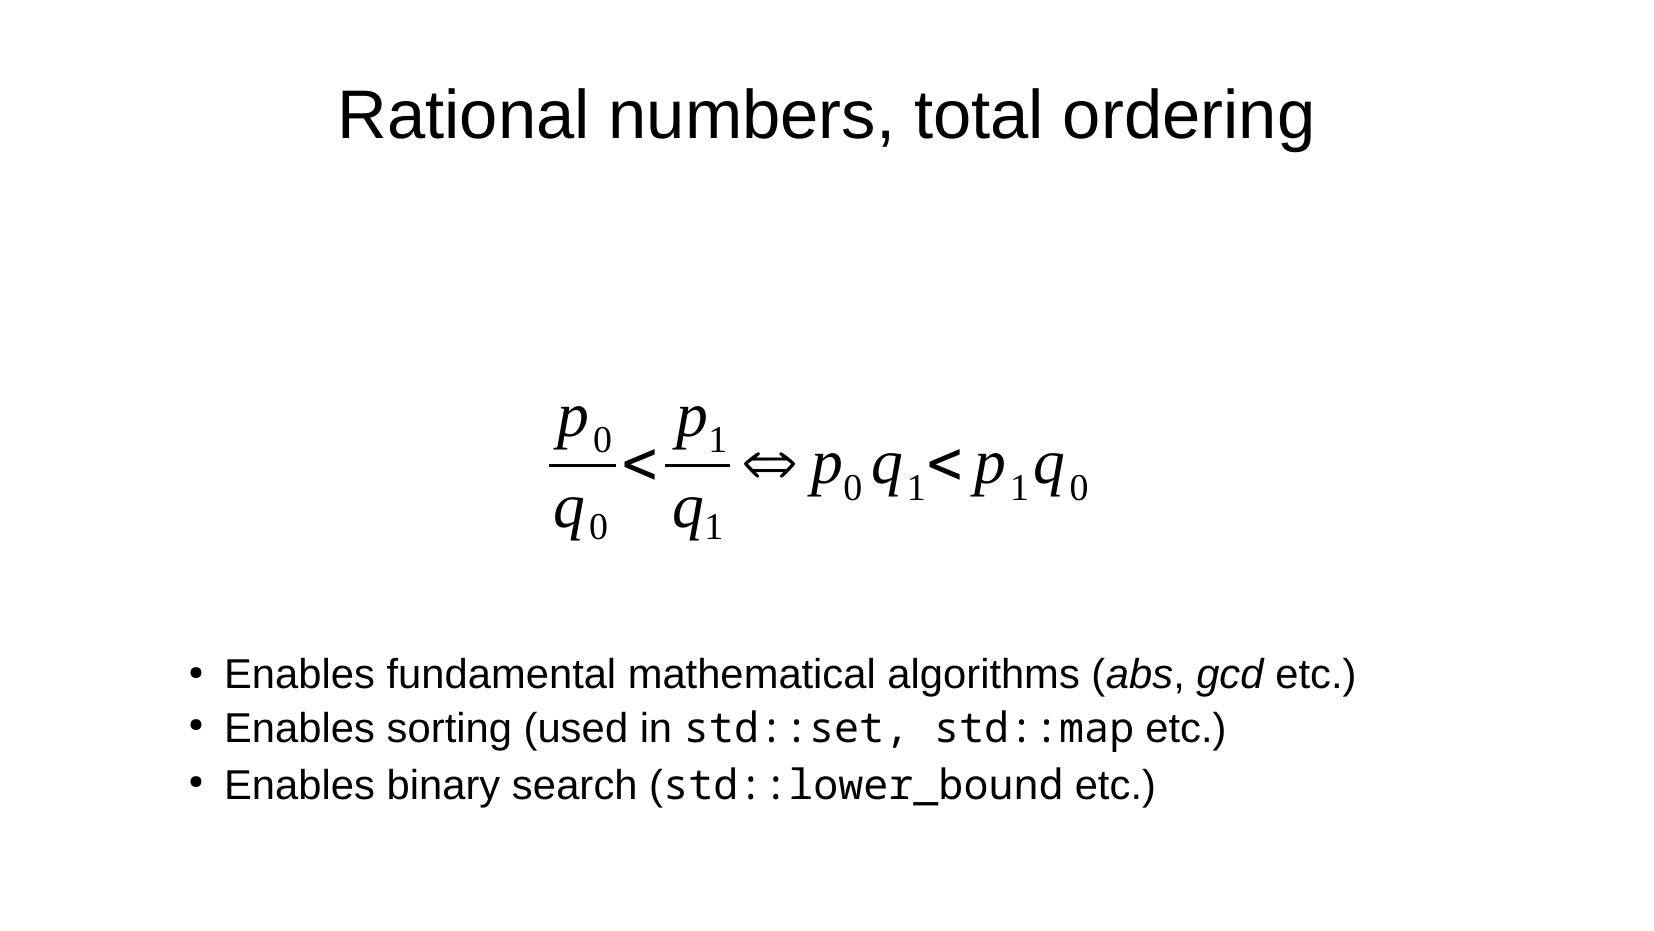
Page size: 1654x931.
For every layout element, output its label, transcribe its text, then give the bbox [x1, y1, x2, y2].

text_box Enables fundamental mathematical algorithms (abs, gcd etc.) Enables sorting (used in std::set, std::map etc.) Enables binary search (std::lower_bound etc.) [173, 271, 1457, 852]
title Rational numbers, total ordering [82, 37, 1571, 193]
